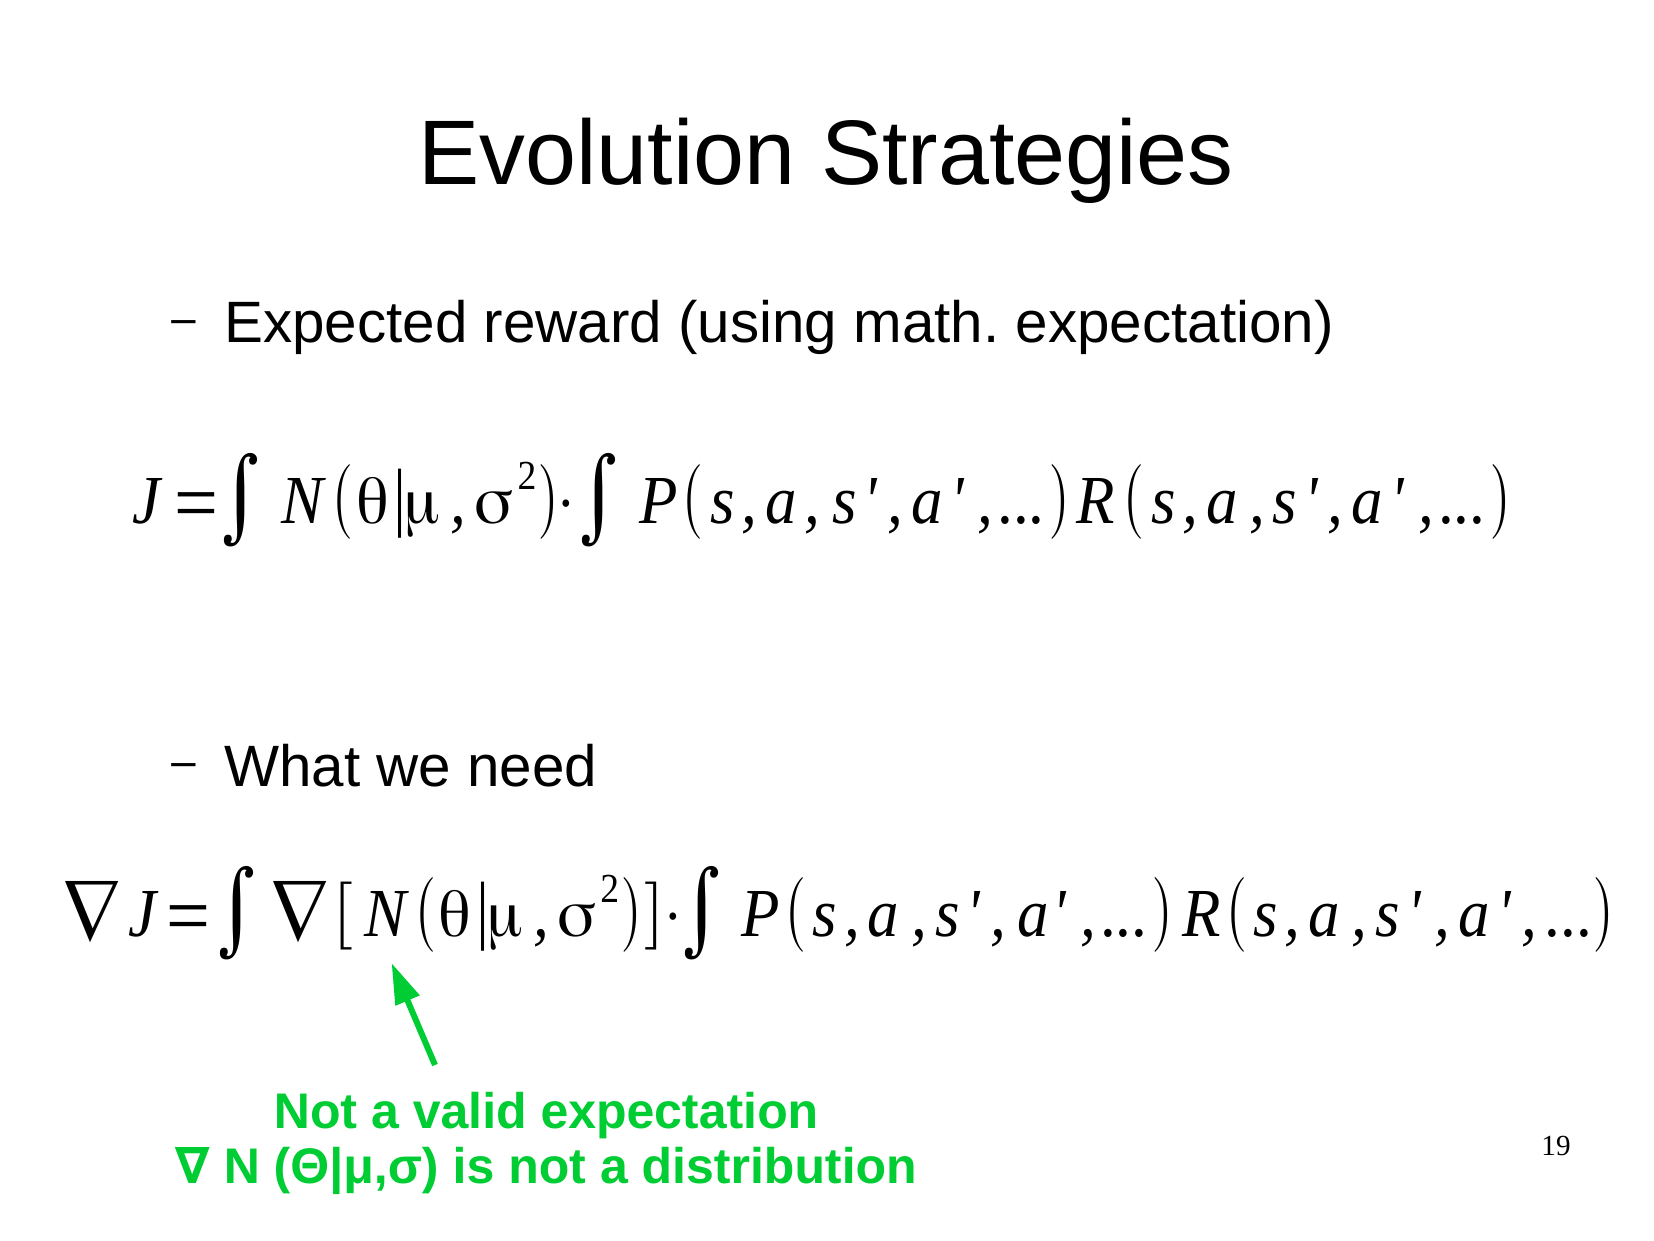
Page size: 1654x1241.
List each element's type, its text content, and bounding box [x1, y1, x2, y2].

list Expected reward (using math. expectation) What we need [82, 290, 1571, 859]
chart [45, 859, 1629, 964]
chart [116, 446, 1526, 551]
title Evolution Strategies [82, 49, 1571, 257]
list Expected reward (using math. expectation) What we need [82, 964, 1571, 1241]
text_box Not a valid expectation ∇ N (Θ|μ,σ) is not a distribution [132, 1075, 961, 1203]
